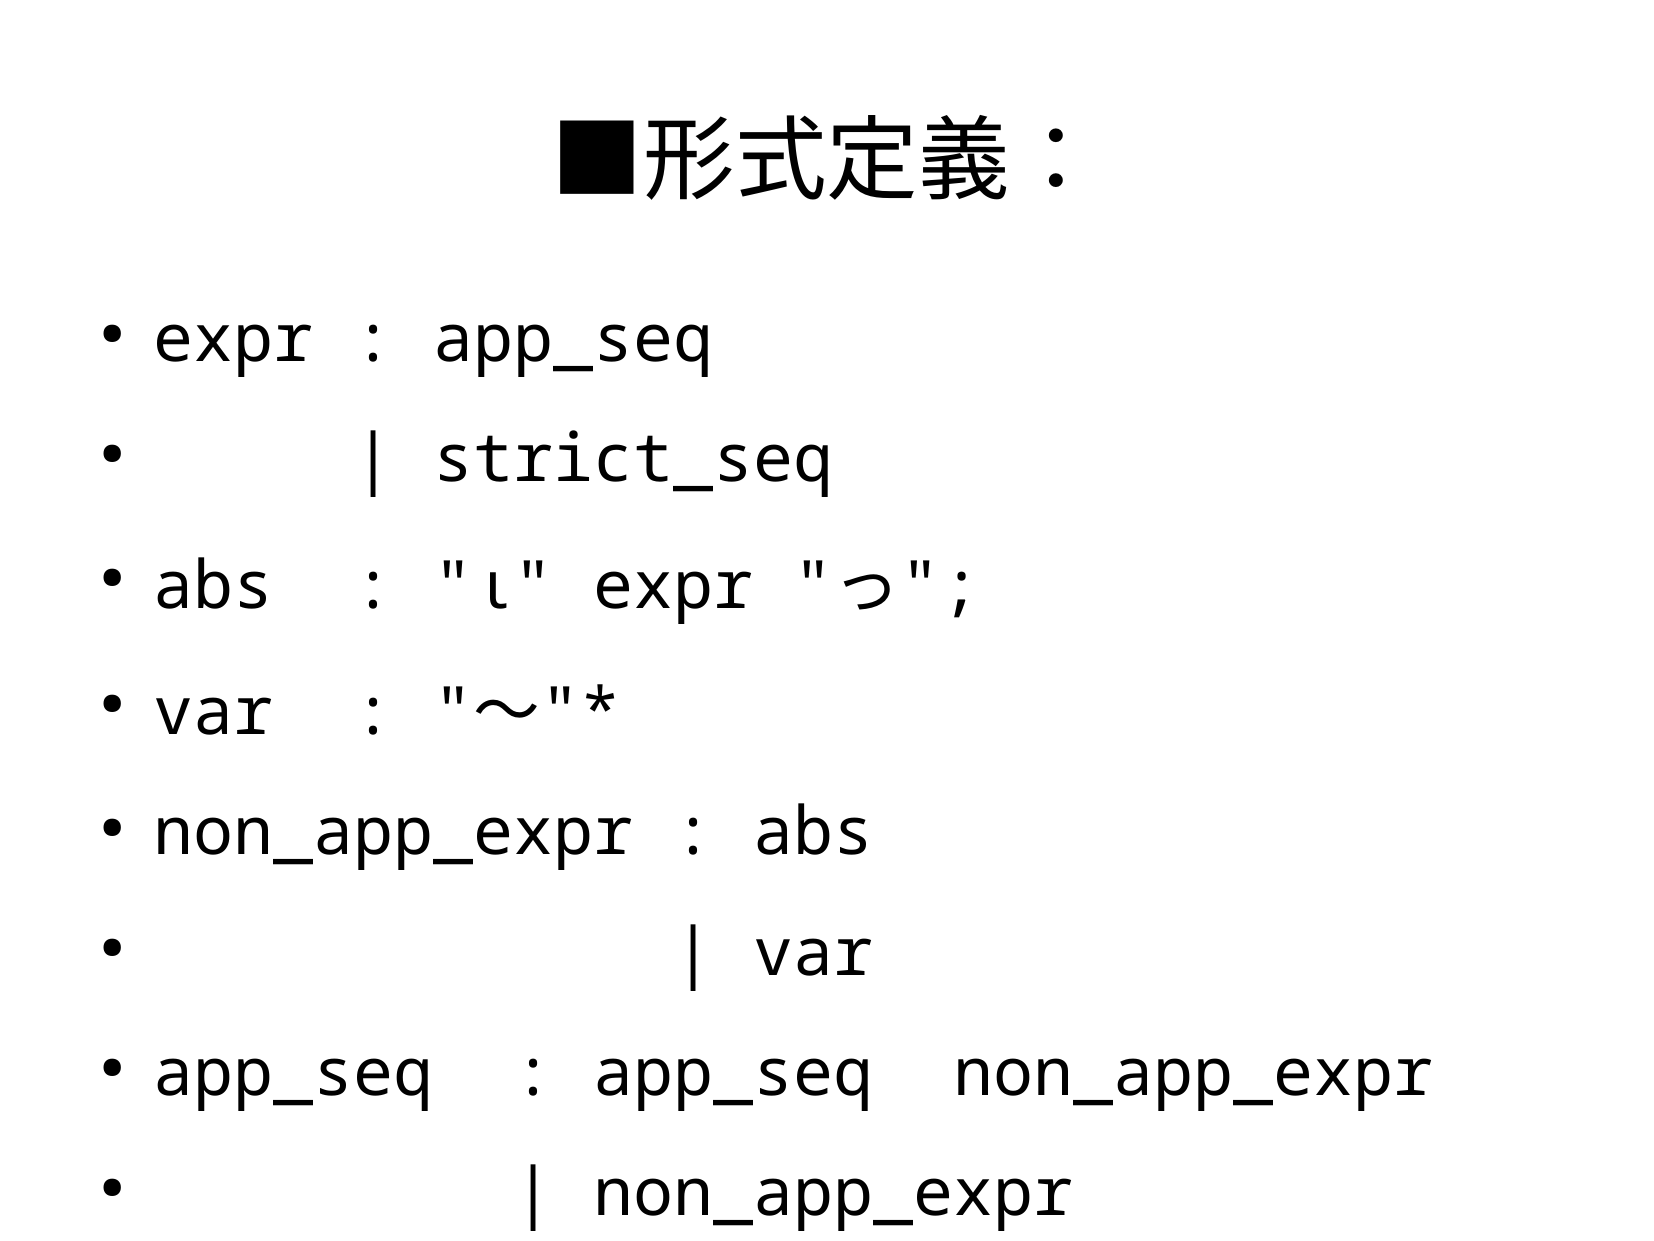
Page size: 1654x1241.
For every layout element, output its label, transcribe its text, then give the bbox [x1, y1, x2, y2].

title ■形式定義： [82, 49, 1571, 257]
list expr : app_seq | strict_seq abs : "ι" expr "っ"; var : "～"* non_app_expr : abs | var app_seq : app_seq non_app_expr | non_app_expr strict_seq : strict_expr strict_seq strict_expr : "＼" expr [82, 290, 1571, 1221]
